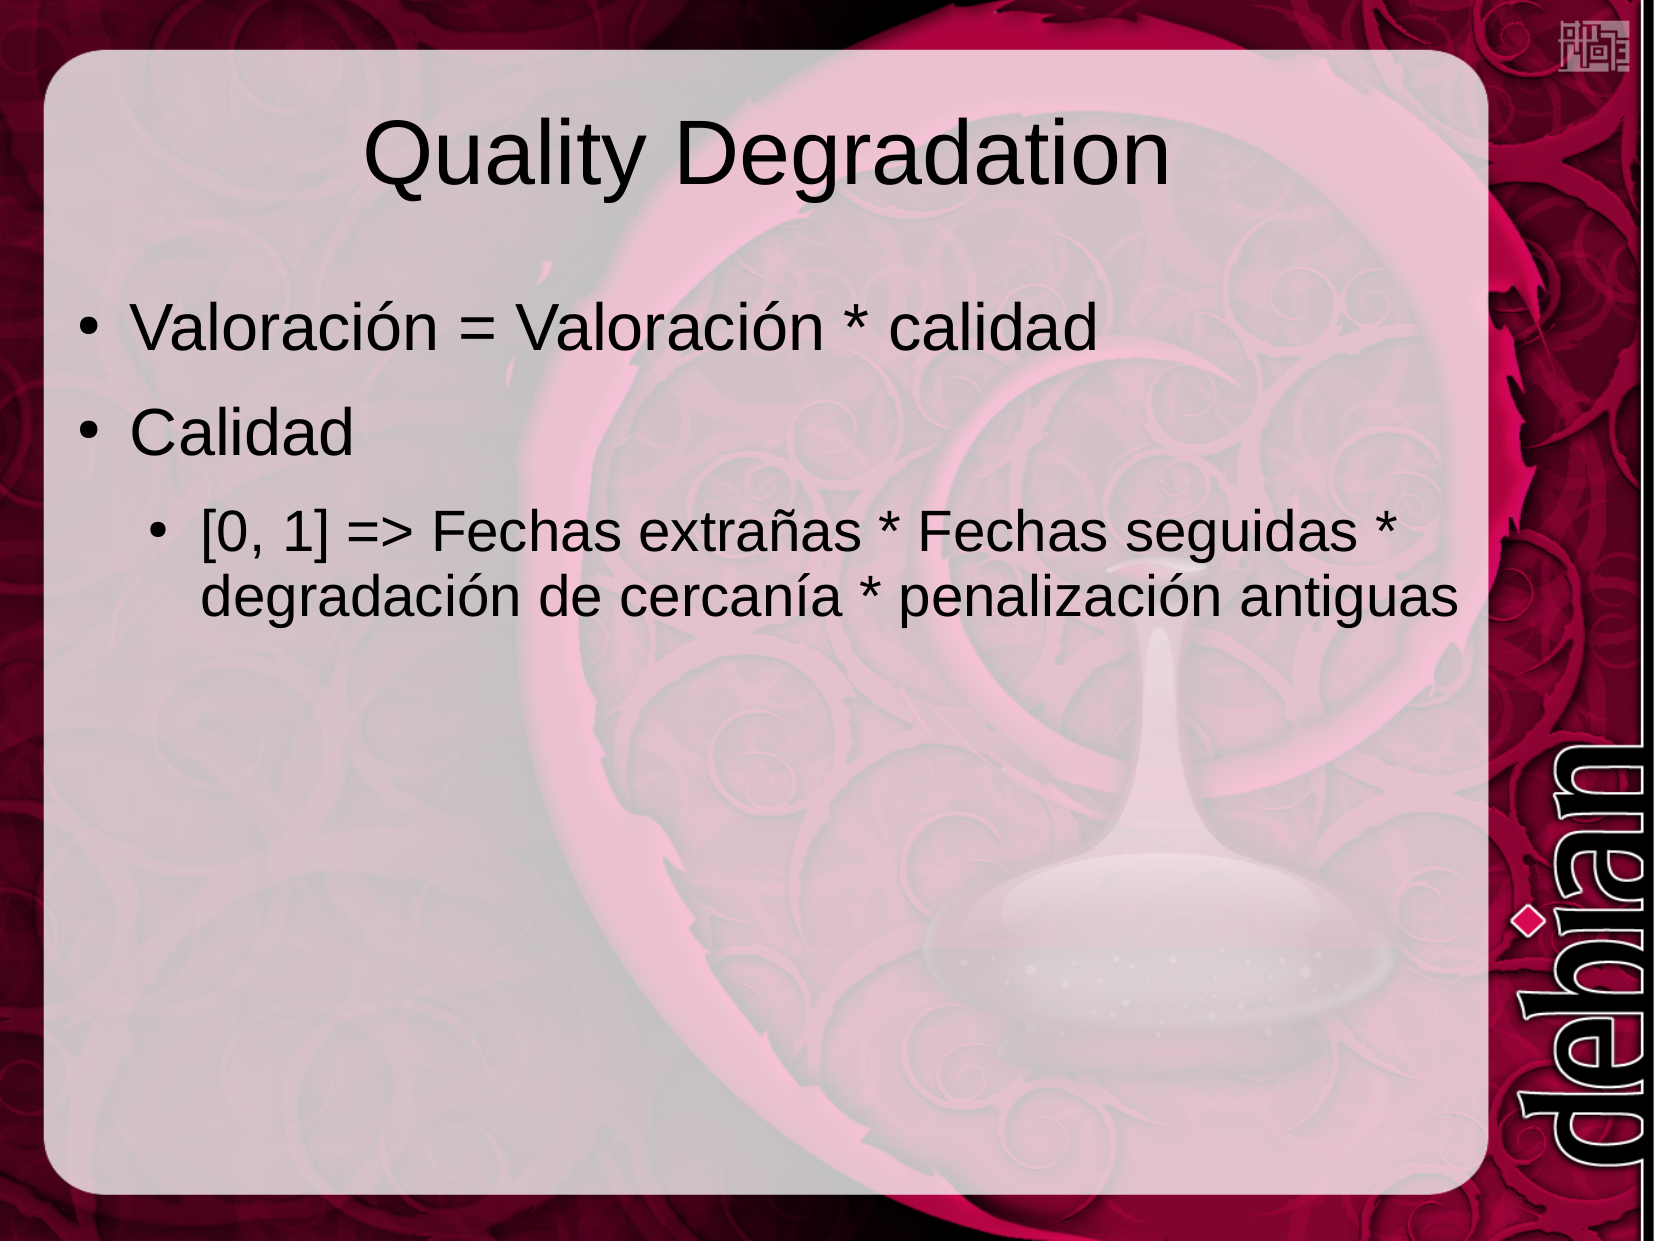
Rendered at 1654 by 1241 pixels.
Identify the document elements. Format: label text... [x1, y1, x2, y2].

title Quality Degradation [59, 49, 1477, 257]
list Valoración = Valoración * calidad Calidad [0, 1] => Fechas extrañas * Fechas seguidas * degradación de cercanía * penalización antiguas [59, 290, 1477, 1109]
picture [0, 0, 1654, 1241]
